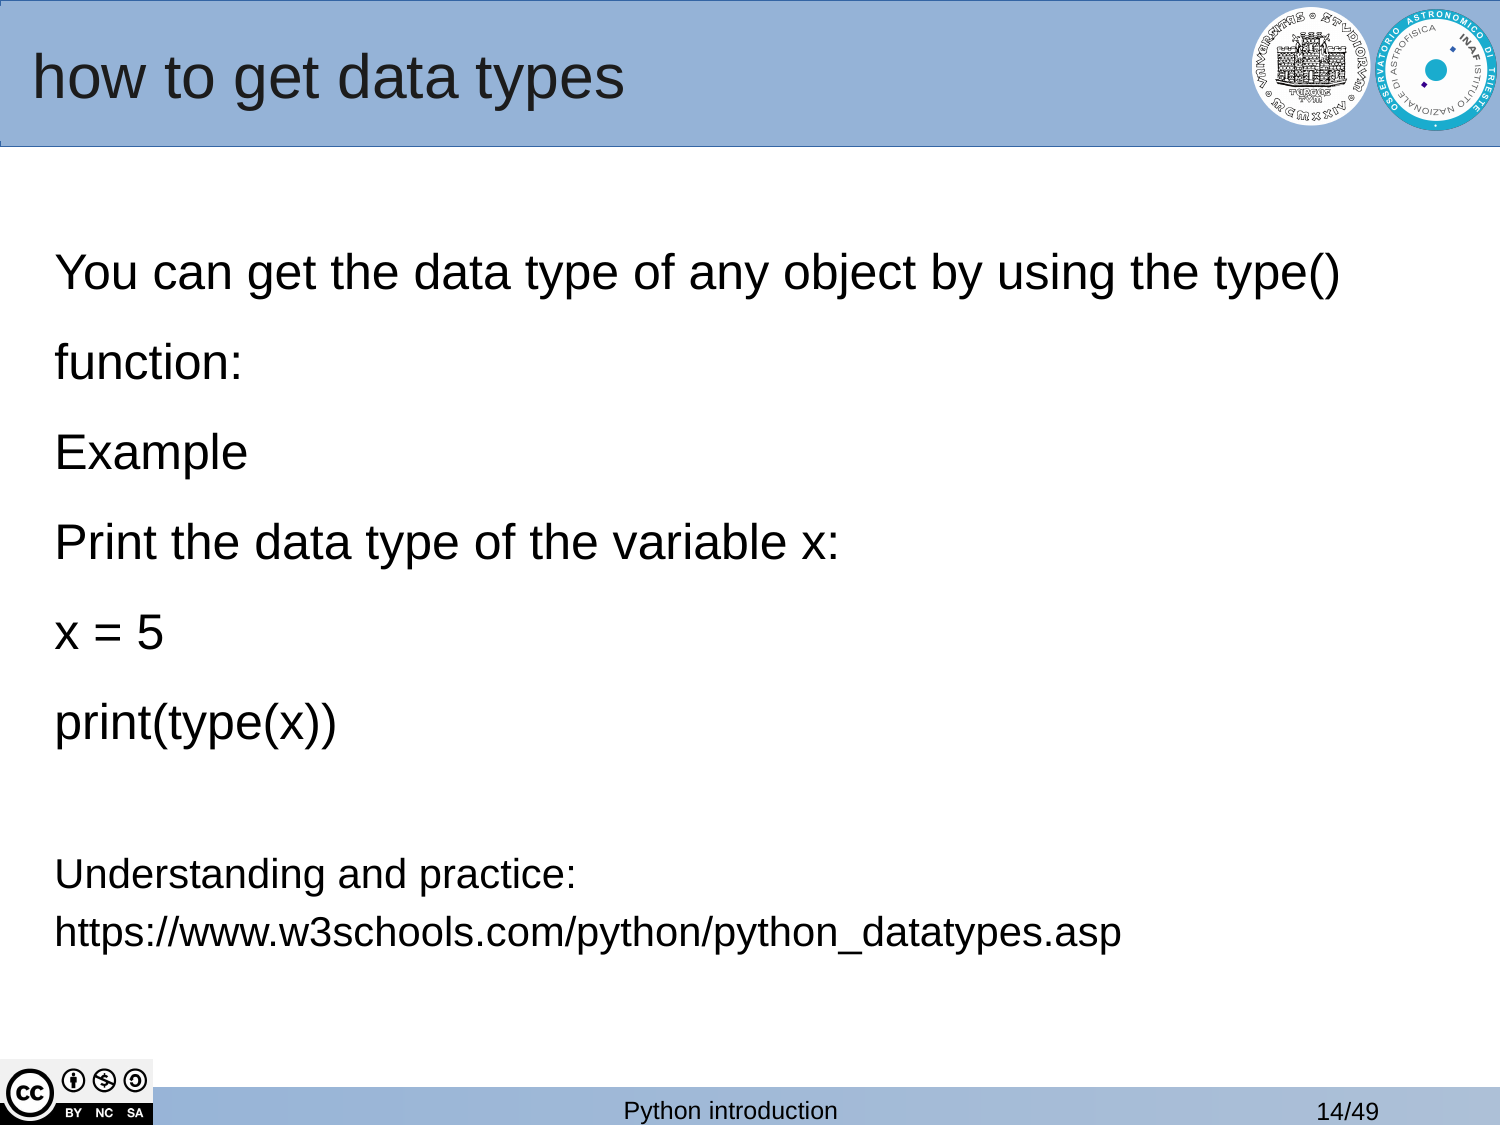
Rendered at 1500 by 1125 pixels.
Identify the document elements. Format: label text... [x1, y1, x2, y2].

picture [1252, 0, 1500, 156]
picture [0, 1059, 153, 1125]
text_box how to get data types [0, 5, 1243, 141]
list You can get the data type of any object by using the type() function: Example Print the data type of the variable x: x = 5 print(type(x)) Understanding and practice: https://www.w3schools.com/python/python_datatypes.asp [39, 156, 1473, 1072]
